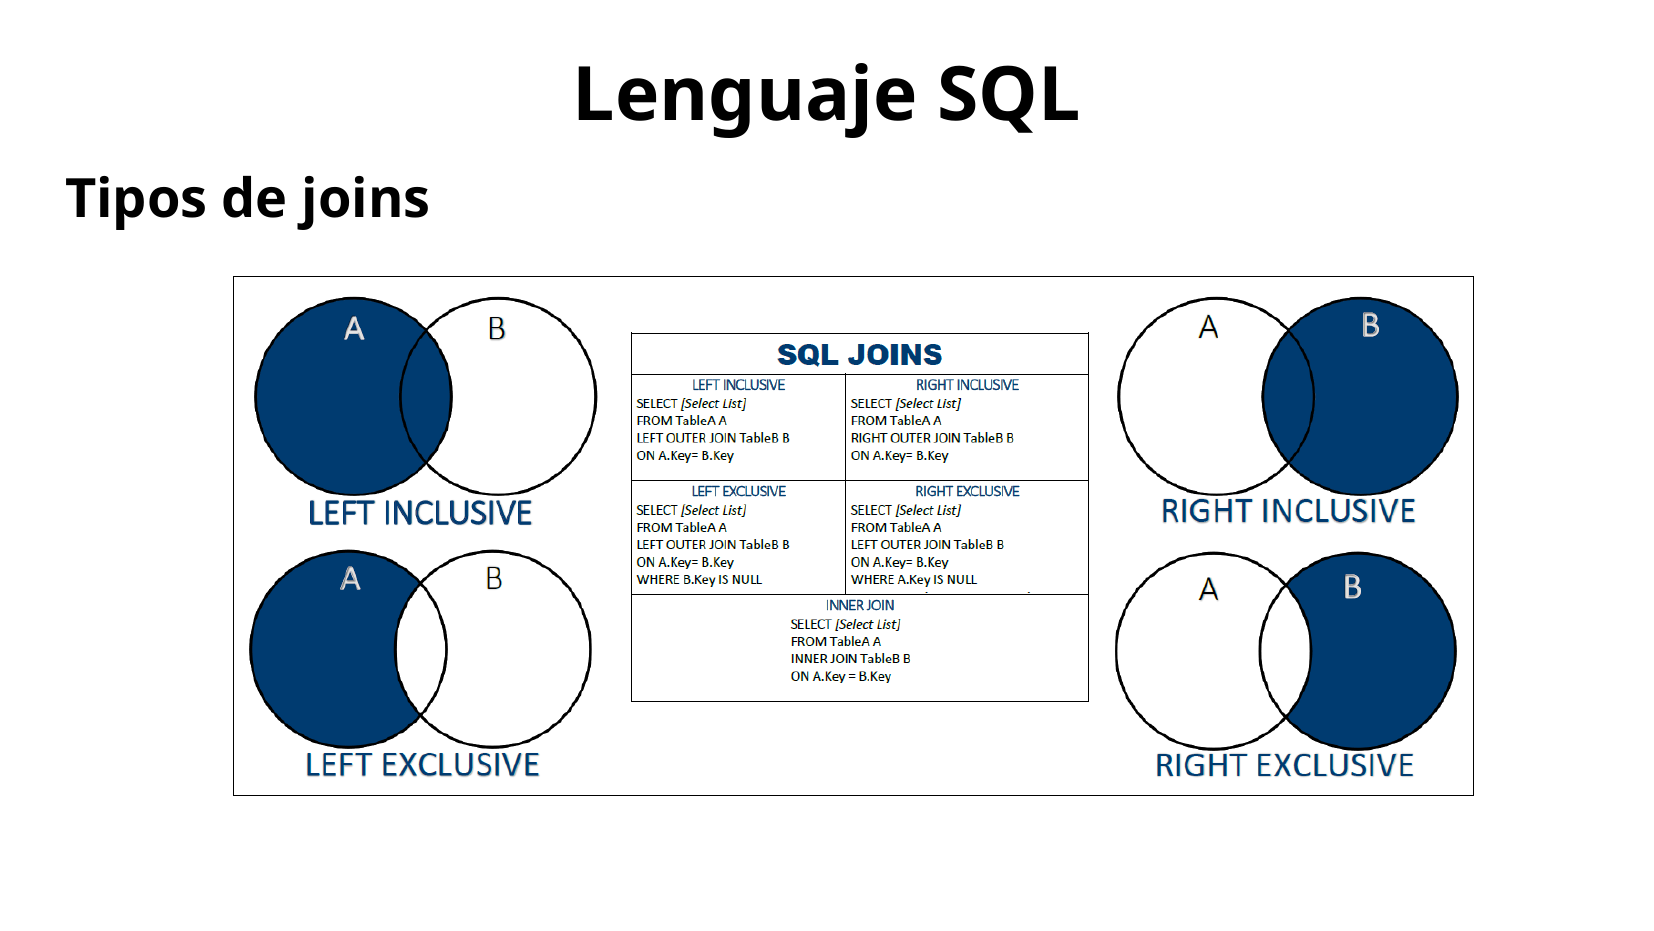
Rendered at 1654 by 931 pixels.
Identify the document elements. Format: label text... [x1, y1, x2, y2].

list Tipos de joins [64, 159, 1595, 898]
title Lenguaje SQL [82, 13, 1571, 159]
picture [233, 276, 1474, 796]
